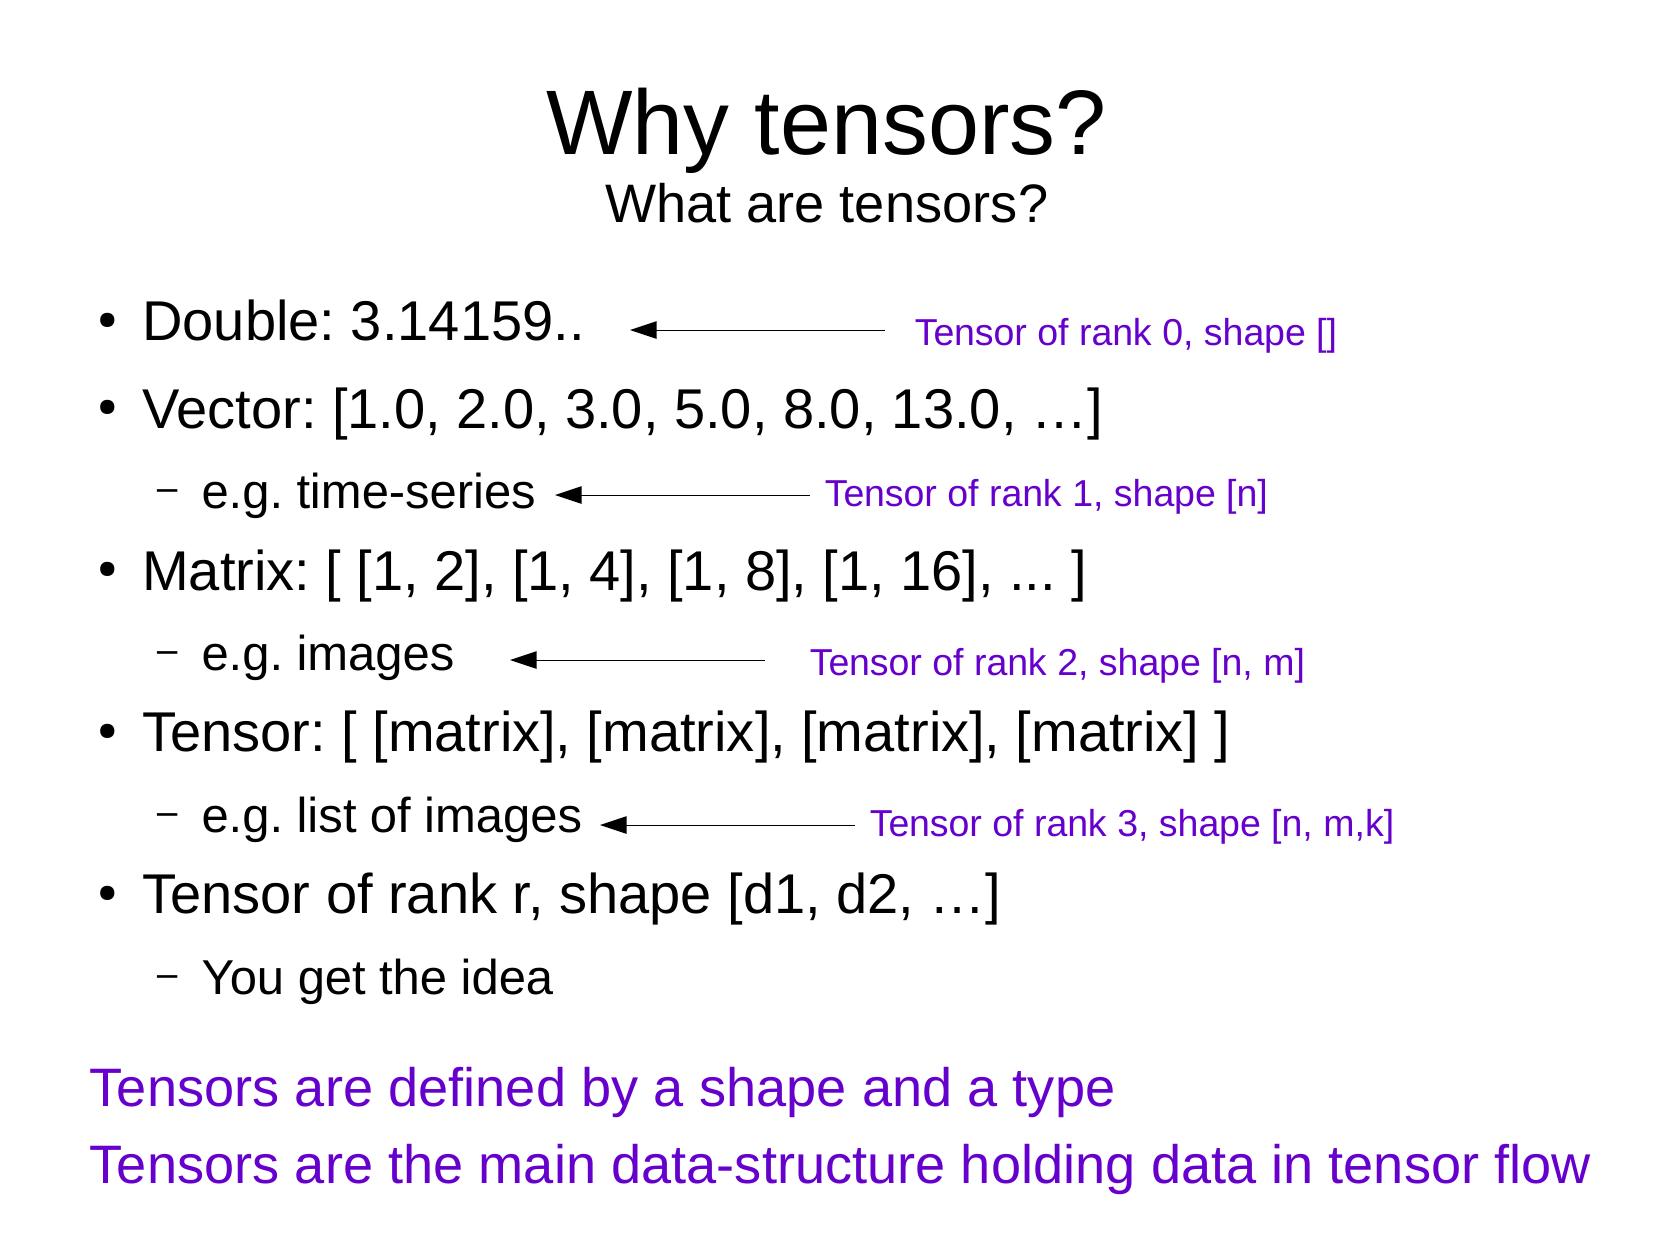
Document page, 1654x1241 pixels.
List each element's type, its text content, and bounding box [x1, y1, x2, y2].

text_box Tensors are the main data-structure holding data in tensor flow [75, 1126, 1621, 1241]
list Double: 3.14159.. Vector: [1.0, 2.0, 3.0, 5.0, 8.0, 13.0, …] e.g. time-series Matrix: [ [1, 2], [1, 4], [1, 8], [1, 16], ... ] e.g. images Tensor: [ [matrix], [matrix], [matrix], [matrix] ] e.g. list of images Tensor of rank r, shape [d1, d2, …] You get the idea [82, 290, 1571, 1010]
text_box Tensor of rank 0, shape [] [900, 303, 1426, 361]
text_box Tensor of rank 2, shape [n, m] [795, 633, 1396, 732]
title Why tensors? What are tensors? [82, 49, 1571, 257]
text_box Tensor of rank 1, shape [n] [810, 465, 1336, 522]
text_box Tensor of rank 3, shape [n, m,k] [855, 795, 1591, 893]
text_box Tensors are defined by a shape and a type [75, 1050, 1381, 1126]
